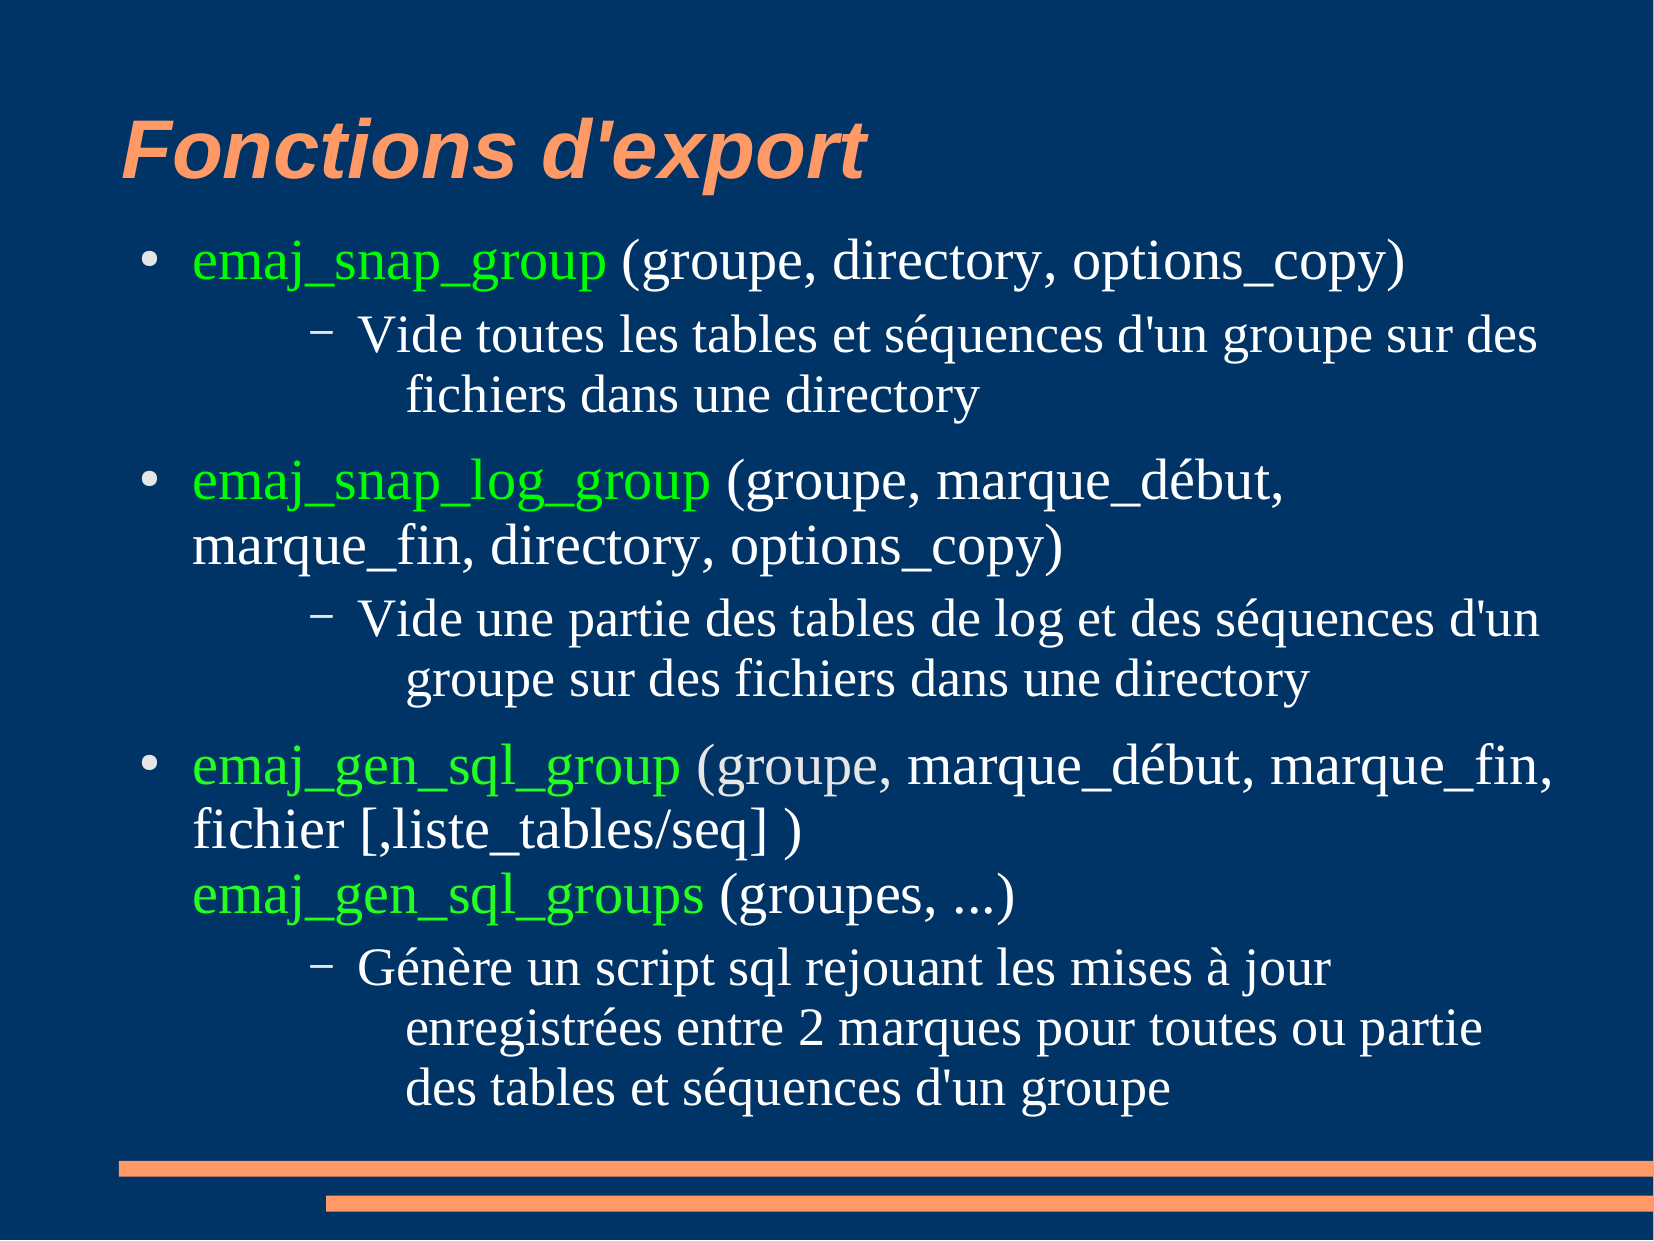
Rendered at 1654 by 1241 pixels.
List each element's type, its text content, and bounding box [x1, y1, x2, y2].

list emaj_snap_group (groupe, directory, options_copy) Vide toutes les tables et séquences d'un groupe sur des fichiers dans une directory emaj_snap_log_group (groupe, marque_début, marque_fin, directory, options_copy) Vide une partie des tables de log et des séquences d'un groupe sur des fichiers dans une directory emaj_gen_sql_group (groupe, marque_début, marque_fin, fichier [,liste_tables/seq] ) emaj_gen_sql_groups (groupes, ...) Génère un script sql rejouant les mises à jour enregistrées entre 2 marques pour toutes ou partie des tables et séquences d'un groupe [121, 227, 1561, 1118]
title Fonctions d'export [121, 53, 1534, 227]
